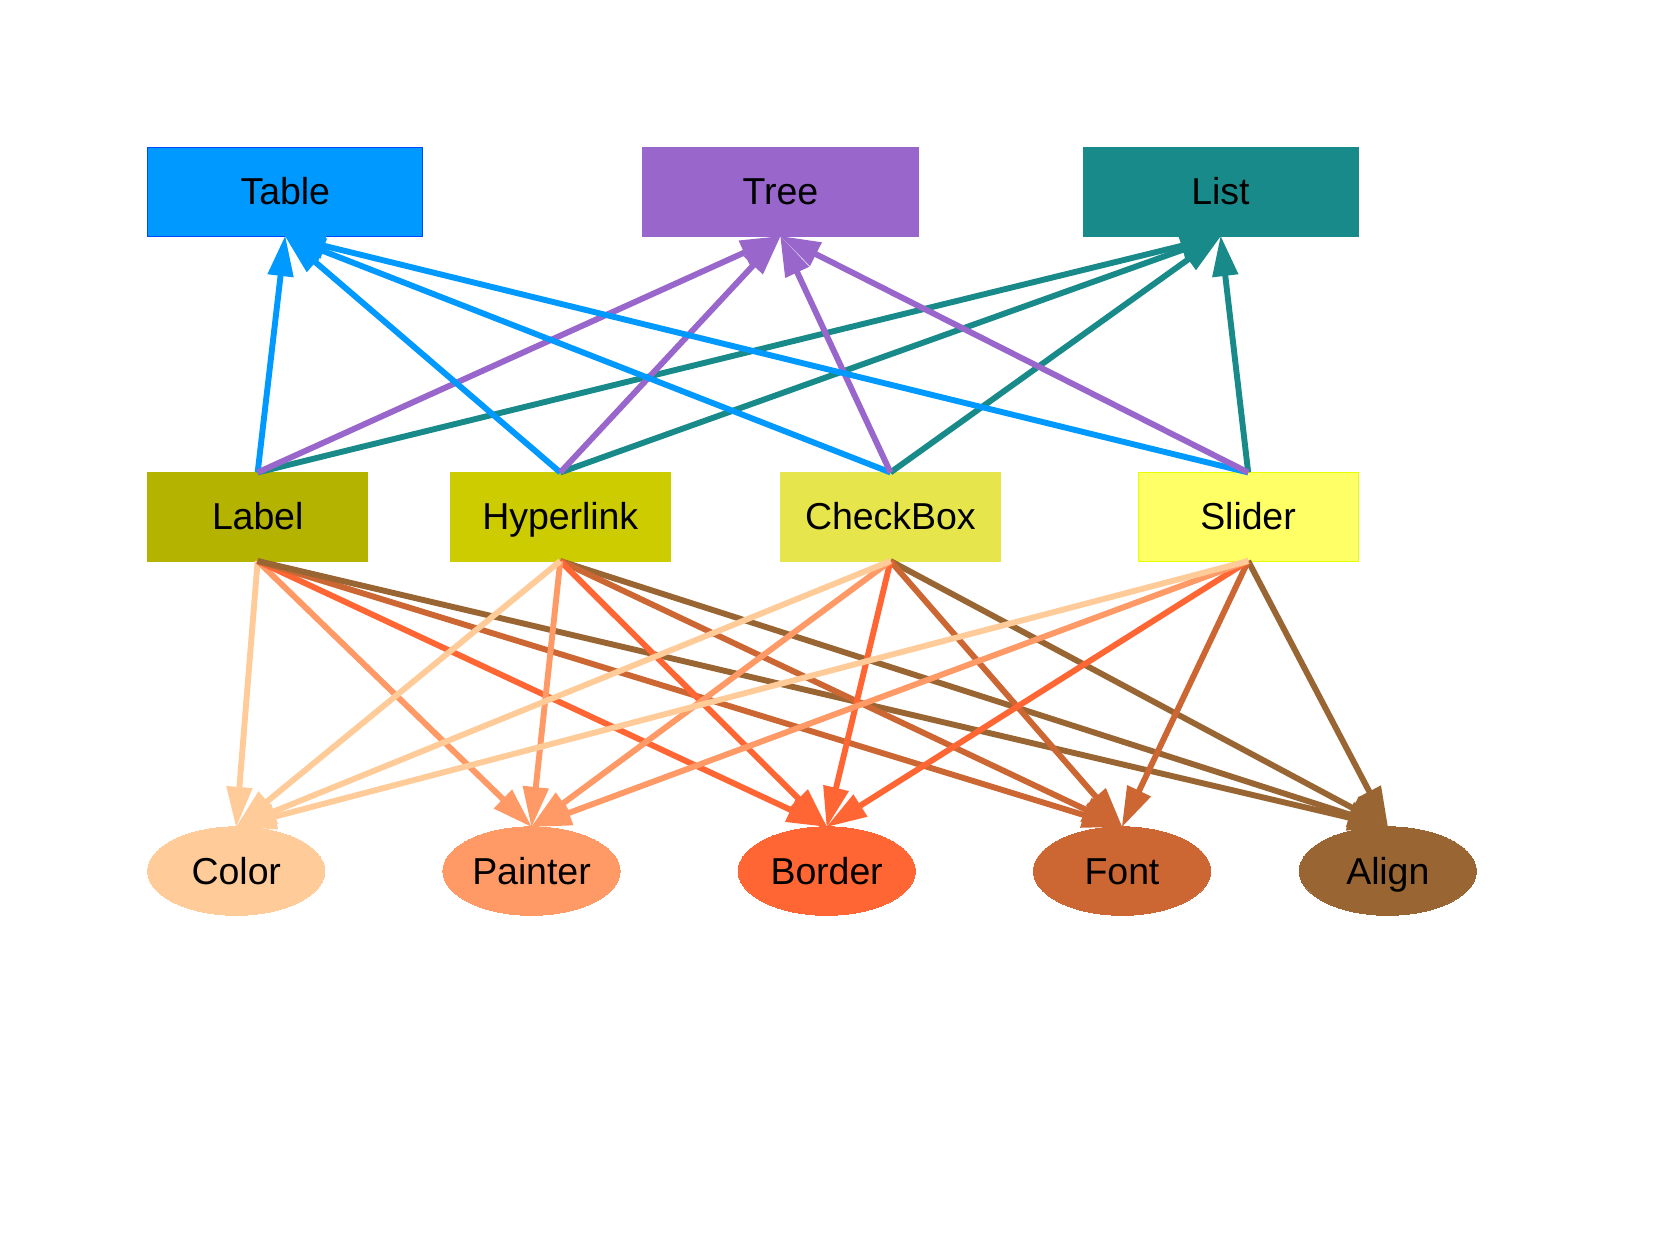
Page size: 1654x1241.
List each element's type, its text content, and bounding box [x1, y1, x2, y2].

text_box CheckBox [780, 472, 1001, 562]
text_box Color [147, 826, 325, 916]
text_box Painter [442, 826, 621, 916]
text_box Tree [642, 147, 919, 237]
text_box Hyperlink [450, 472, 671, 562]
text_box Border [738, 826, 916, 916]
text_box List [1083, 147, 1359, 237]
text_box Align [1299, 826, 1477, 916]
text_box Table [147, 147, 423, 237]
text_box Slider [1138, 472, 1359, 562]
text_box Font [1033, 826, 1211, 916]
text_box Label [147, 472, 368, 562]
